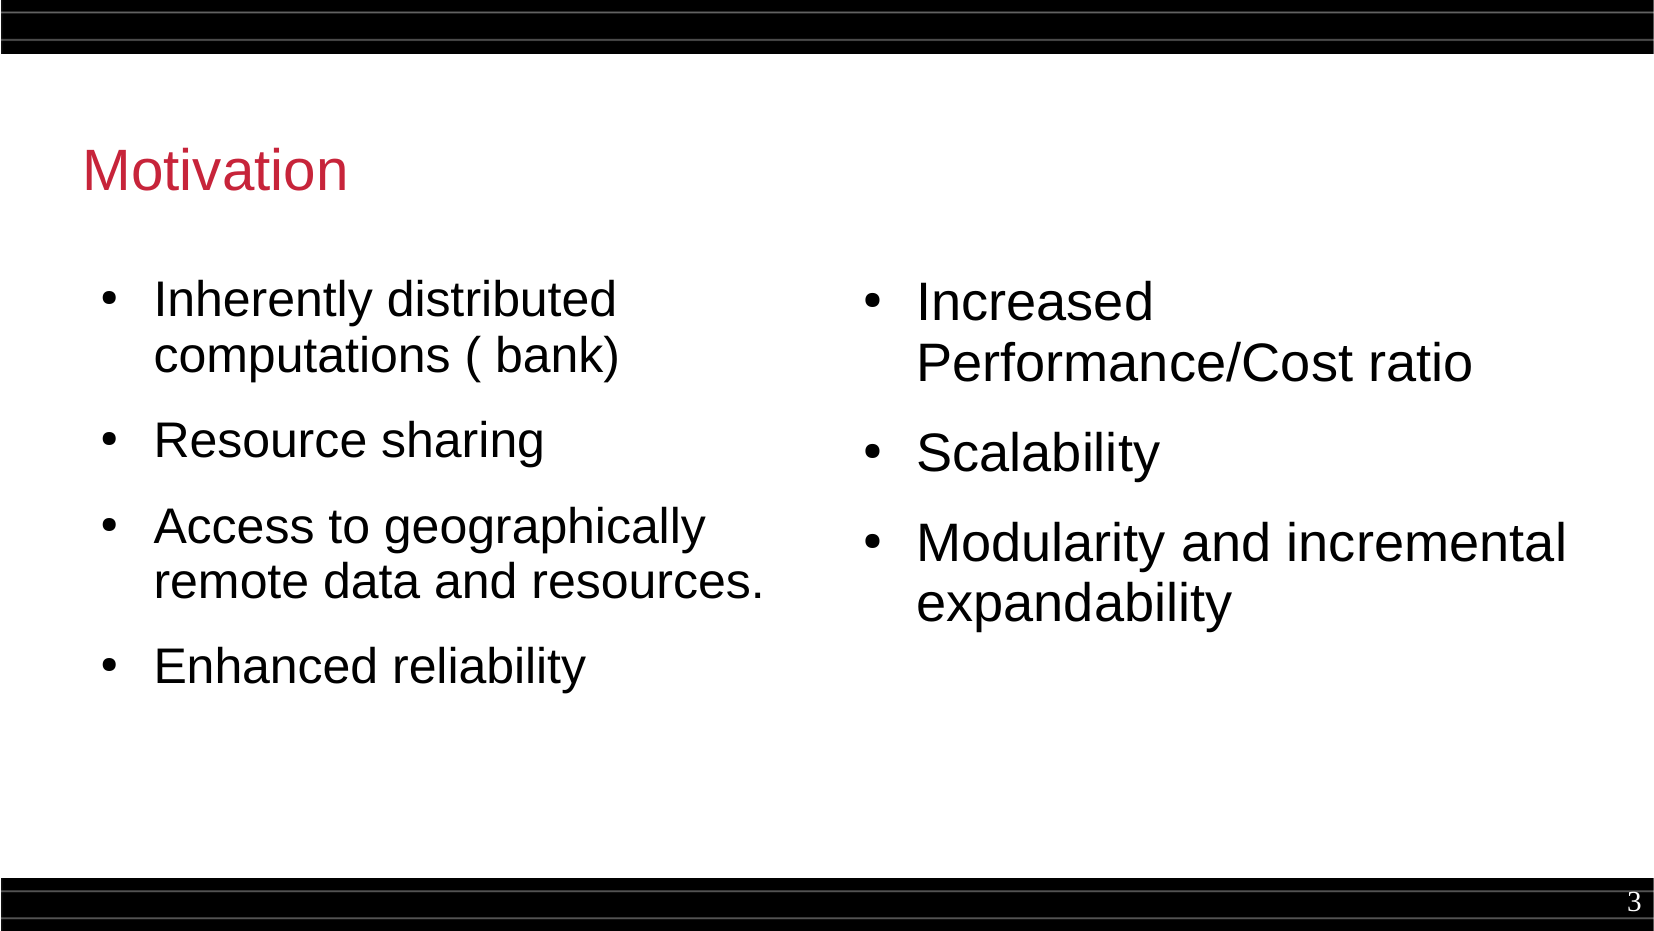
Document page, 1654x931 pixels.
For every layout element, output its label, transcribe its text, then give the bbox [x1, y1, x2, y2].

list Inherently distributed computations ( bank) Resource sharing Access to geographically remote data and resources. Enhanced reliability [82, 271, 809, 758]
picture [1, 878, 1654, 931]
title Motivation [82, 92, 1571, 249]
list Increased Performance/Cost ratio Scalability Modularity and incremental expandability [845, 271, 1572, 758]
picture [1, 0, 1654, 54]
